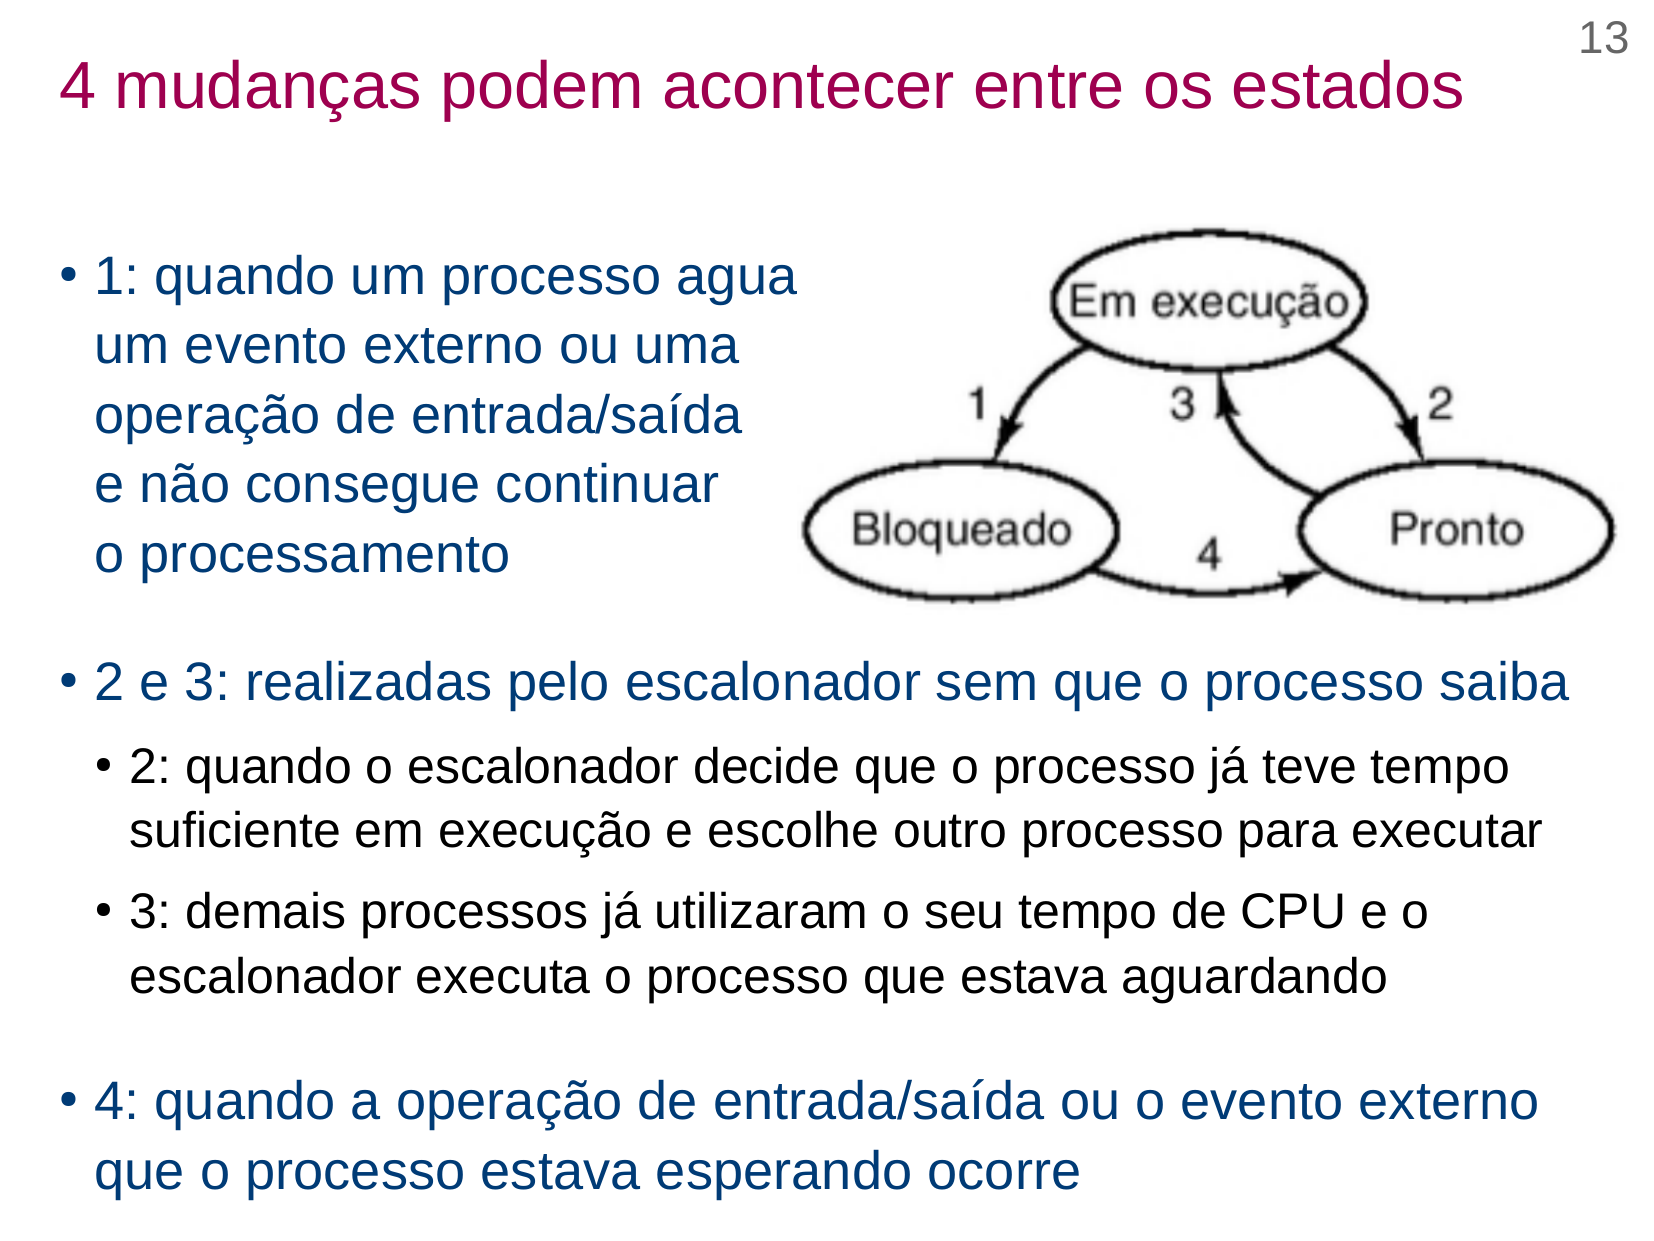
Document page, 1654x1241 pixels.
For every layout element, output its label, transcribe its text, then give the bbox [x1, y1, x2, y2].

title 4 mudanças podem acontecer entre os estados [59, 29, 1595, 148]
picture [797, 223, 1625, 615]
list 1: quando um processo aguarda um evento externo ou uma operação de entrada/saída e não consegue continuar o processamento 2 e 3: realizadas pelo escalonador sem que o processo saiba 2: quando o escalonador decide que o processo já teve tempo suficiente em execução e escolhe outro processo para executar 3: demais processos já utilizaram o seu tempo de CPU e o escalonador executa o processo que estava aguardando 4: quando a operação de entrada/saída ou o evento externo que o processo estava esperando ocorre [59, 236, 1595, 1211]
